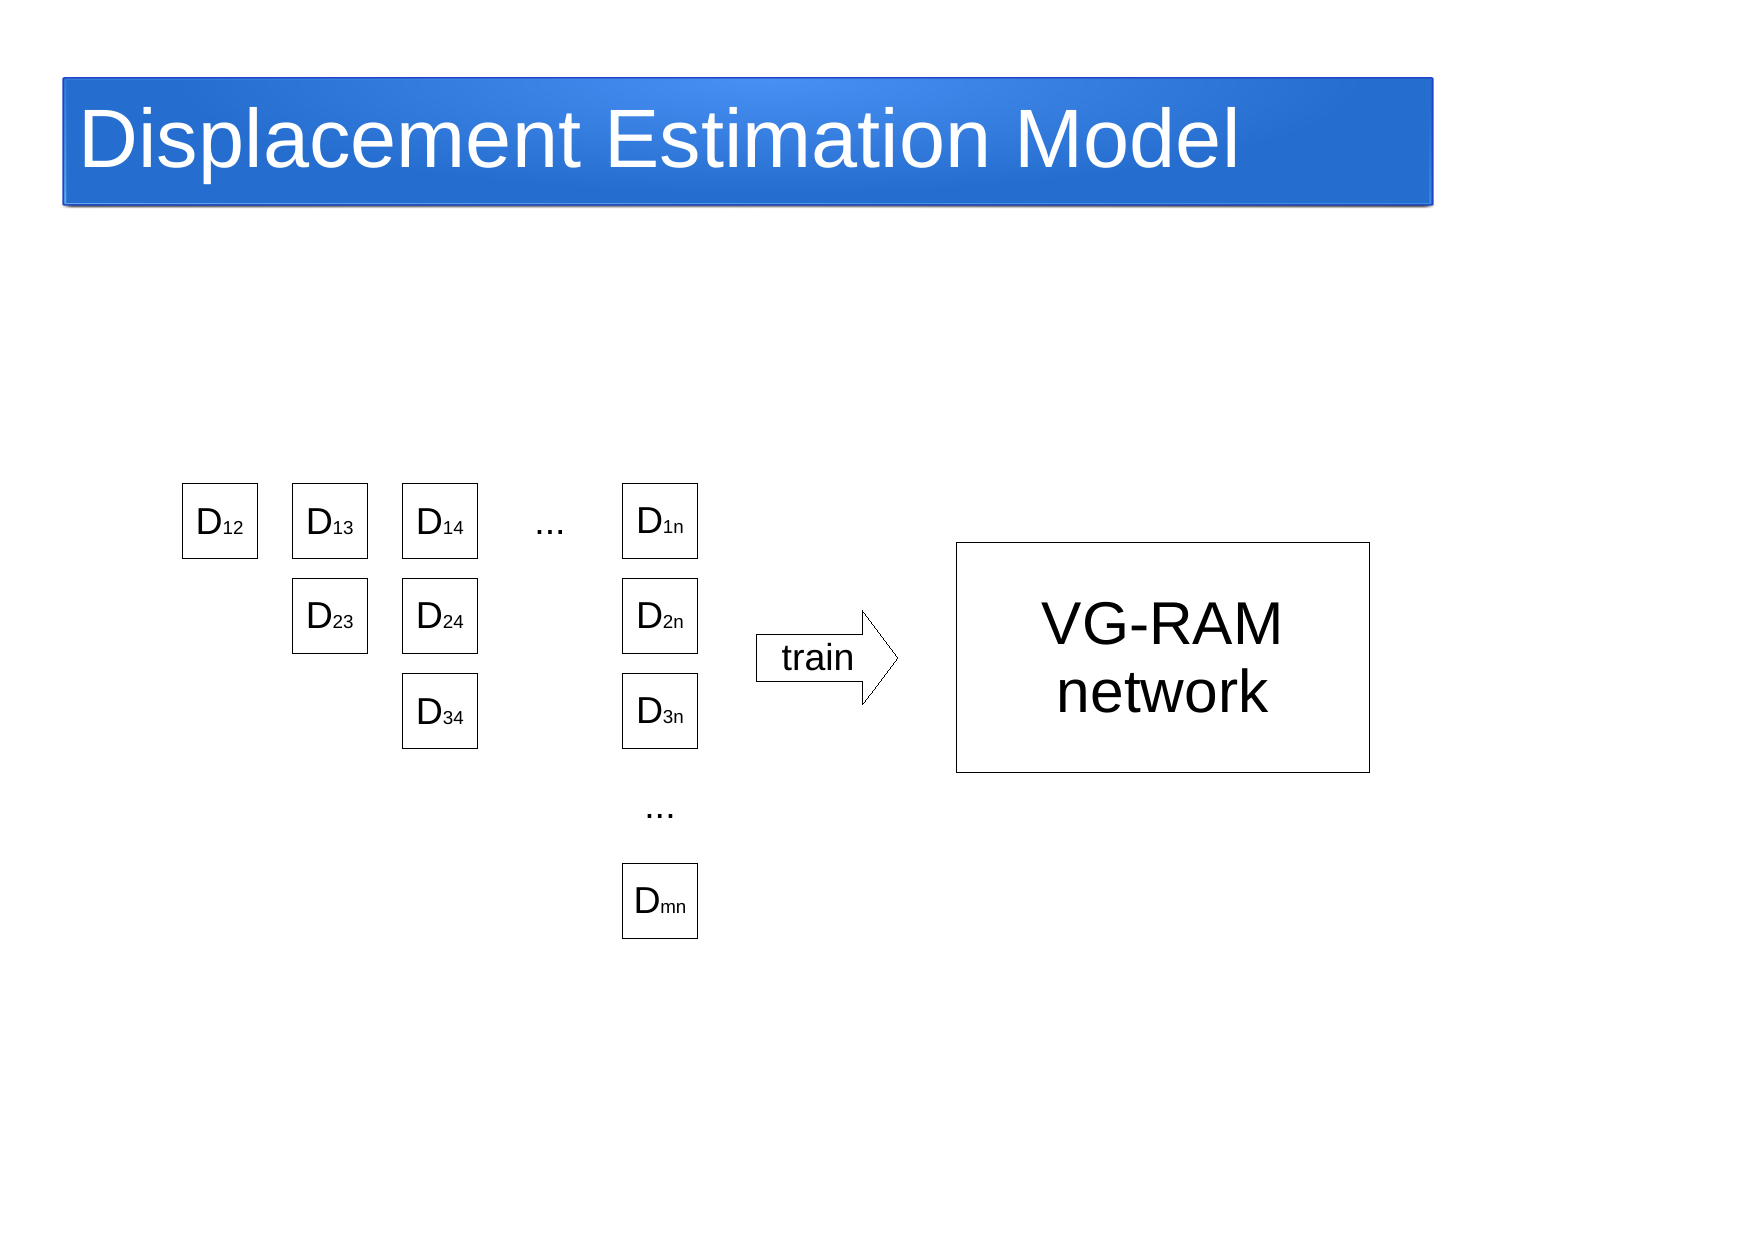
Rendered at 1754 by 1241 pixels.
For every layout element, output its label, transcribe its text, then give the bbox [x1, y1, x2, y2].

text_box D14 [402, 483, 478, 559]
text_box train [756, 610, 898, 705]
text_box ... [622, 768, 698, 844]
text_box ... [512, 483, 588, 559]
text_box D1n [622, 483, 698, 559]
text_box D3n [622, 673, 698, 749]
text_box D13 [292, 483, 368, 559]
text_box D34 [402, 673, 478, 749]
text_box Dmn [622, 863, 698, 939]
picture [58, 77, 1439, 209]
title Displacement Estimation Model [78, 80, 1429, 198]
text_box VG-RAM network [956, 542, 1370, 773]
text_box D24 [402, 578, 478, 654]
text_box D2n [622, 578, 698, 654]
text_box D12 [182, 483, 258, 559]
text_box D23 [292, 578, 368, 654]
